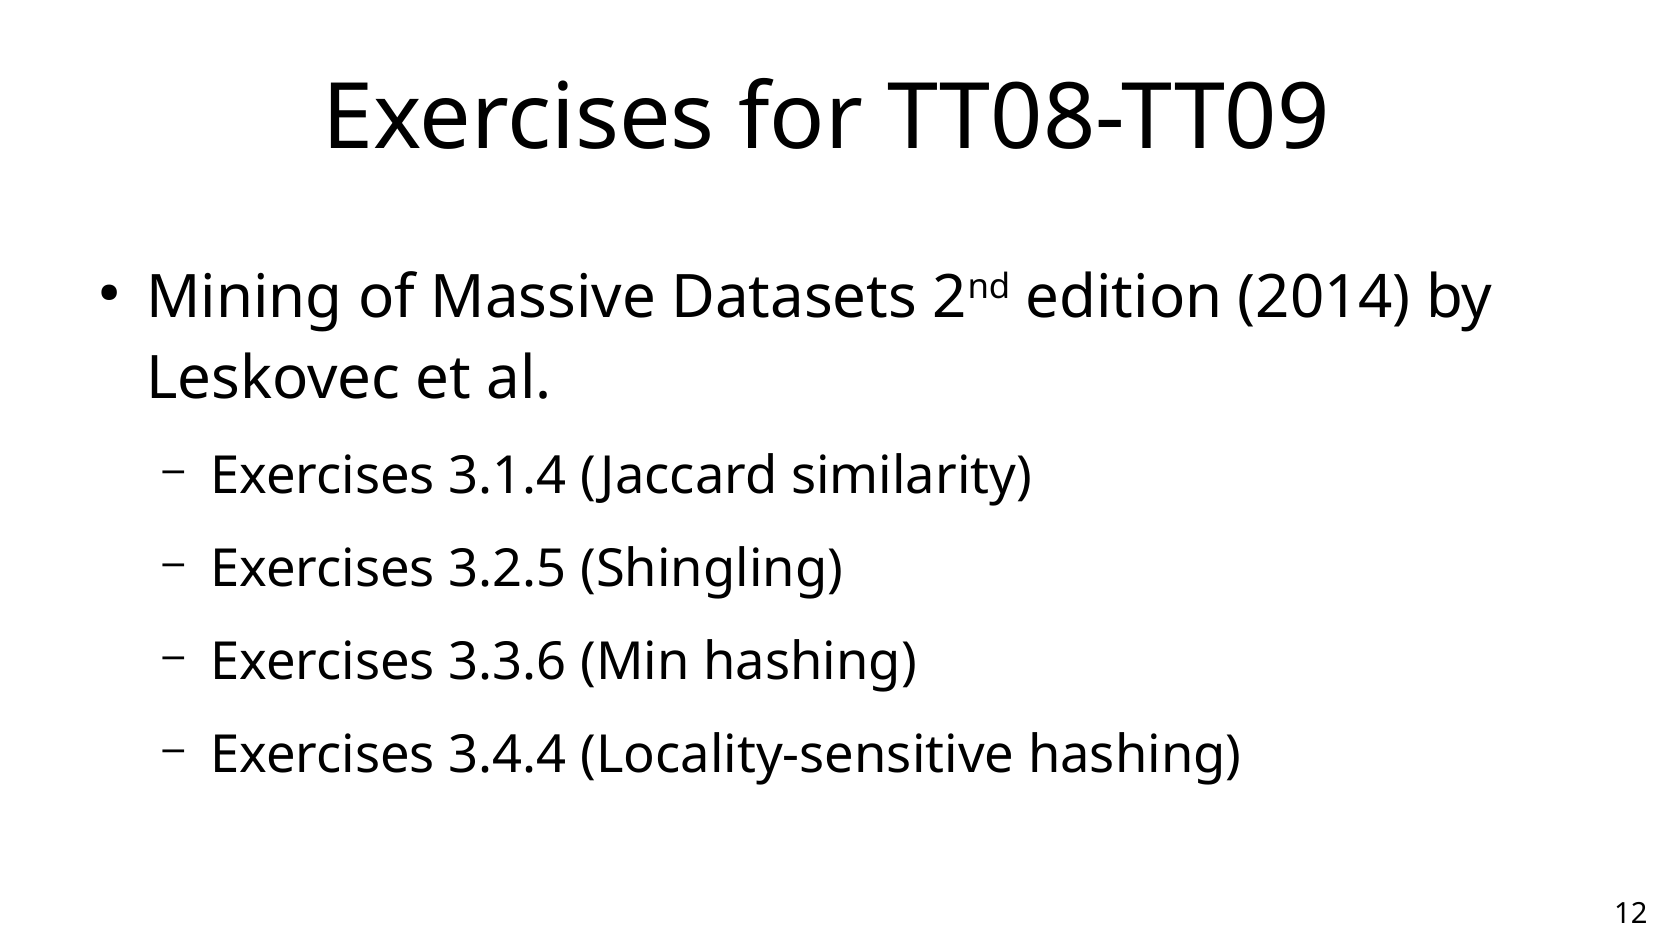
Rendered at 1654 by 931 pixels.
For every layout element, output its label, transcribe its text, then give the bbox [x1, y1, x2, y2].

list Mining of Massive Datasets 2nd edition (2014) by Leskovec et al. Exercises 3.1.4 (Jaccard similarity) Exercises 3.2.5 (Shingling) Exercises 3.3.6 (Min hashing) Exercises 3.4.4 (Locality-sensitive hashing) [82, 253, 1571, 793]
title Exercises for TT08-TT09 [82, 1, 1571, 226]
